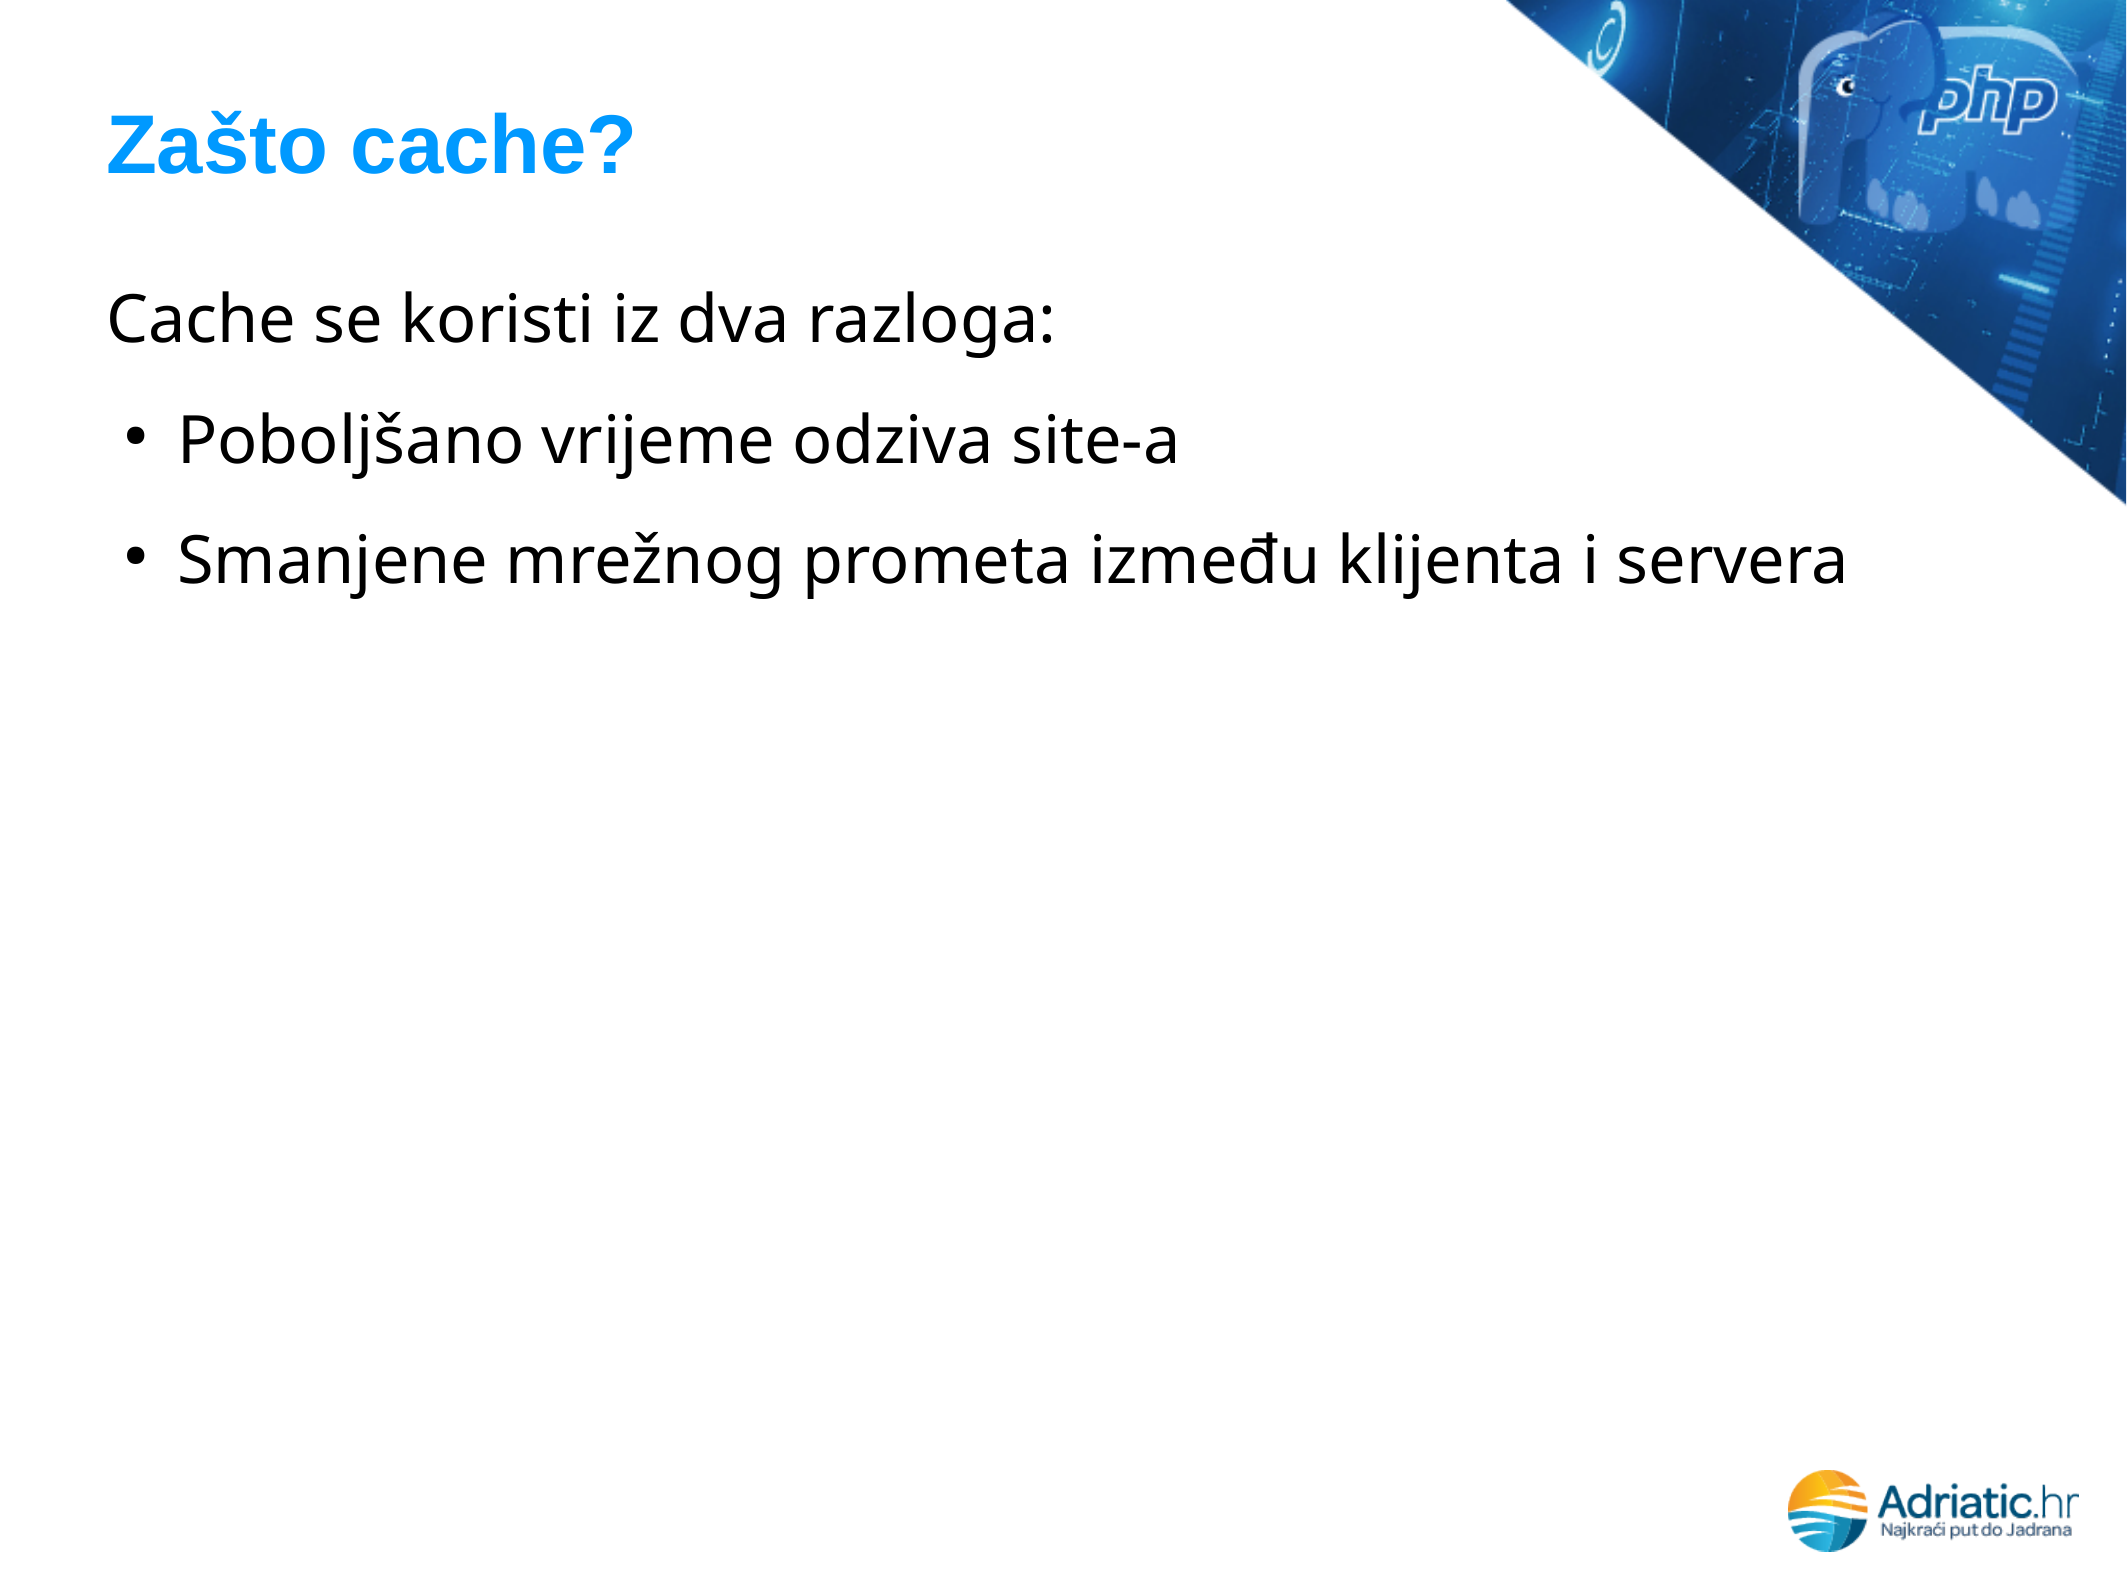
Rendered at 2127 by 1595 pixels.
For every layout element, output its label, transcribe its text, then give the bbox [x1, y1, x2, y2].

list Cache se koristi iz dva razloga: Poboljšano vrijeme odziva site-a Smanjene mrežnog prometa između klijenta i servera [106, 271, 2020, 1453]
picture [1788, 1470, 2079, 1552]
picture [1505, 0, 2127, 625]
title Zašto cache? [106, 70, 1630, 219]
